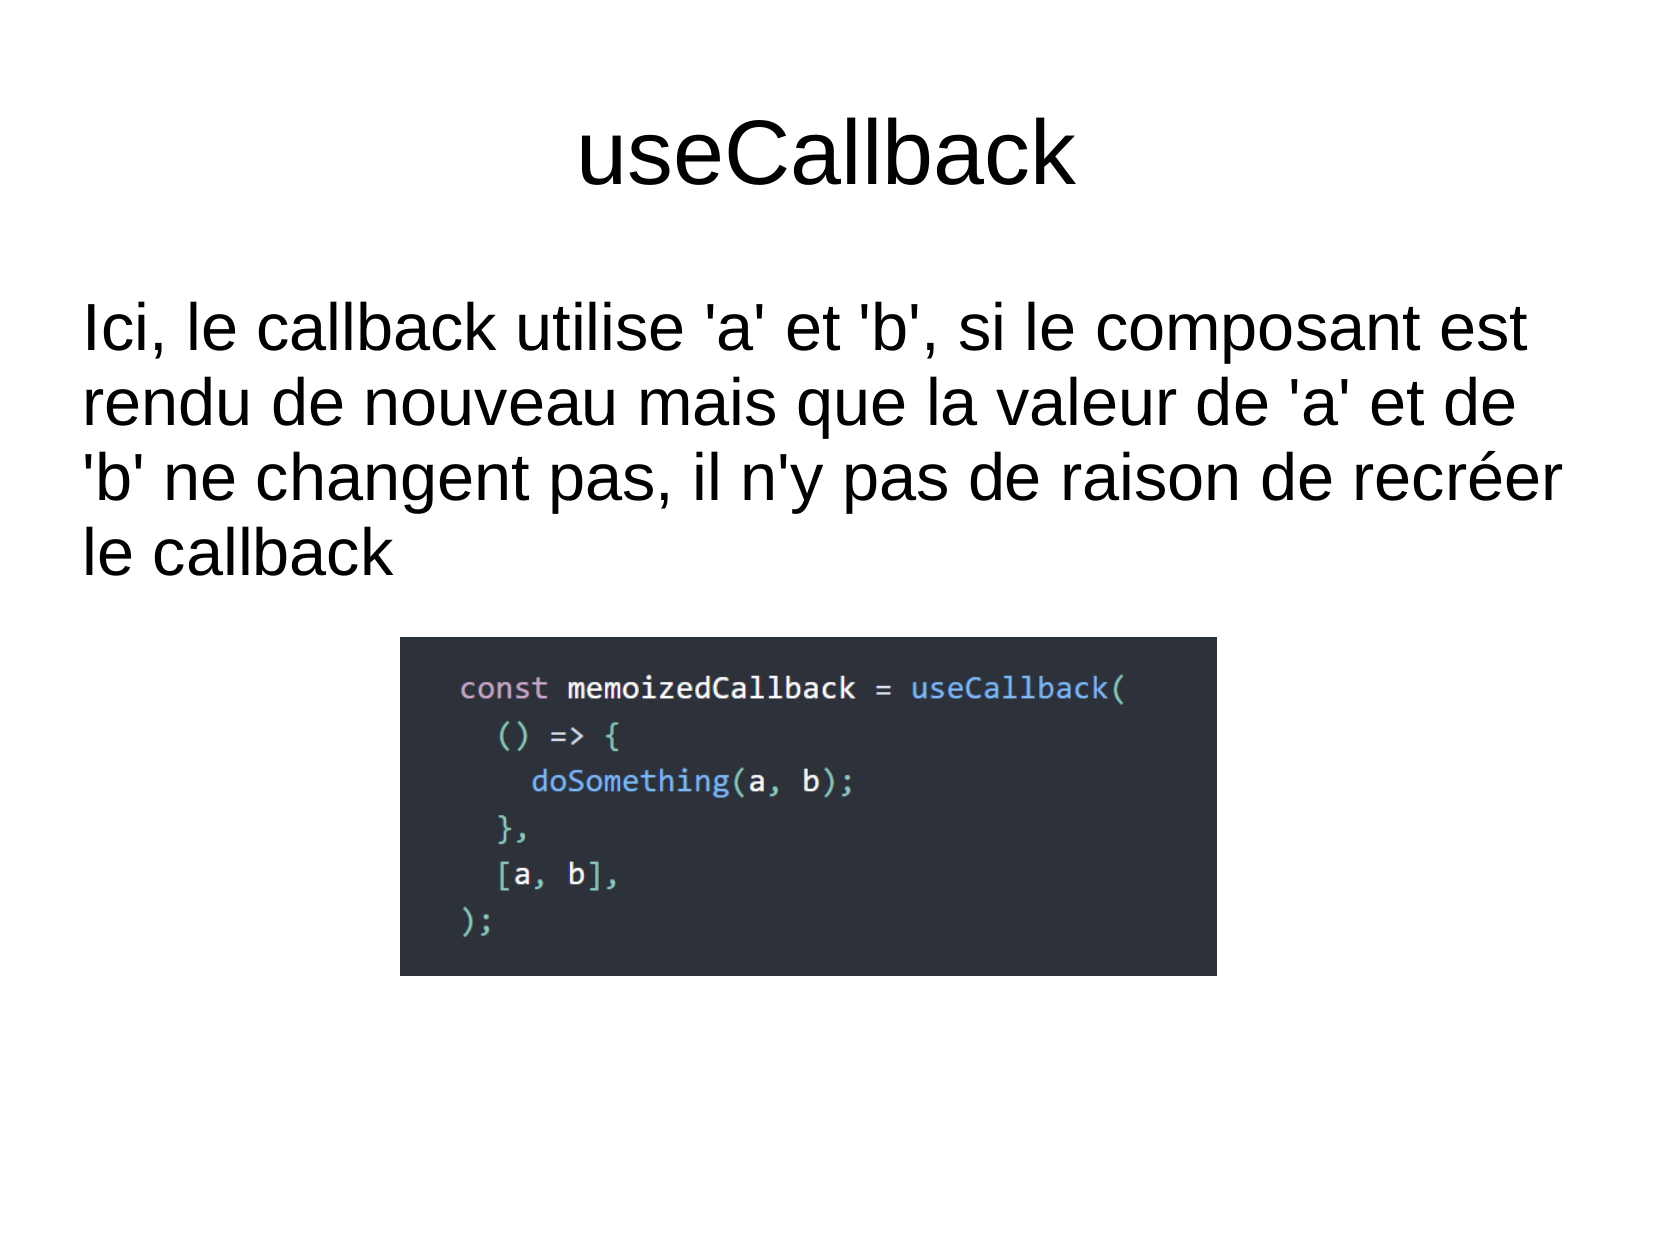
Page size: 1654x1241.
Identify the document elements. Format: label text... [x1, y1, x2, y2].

picture [400, 637, 1217, 976]
title useCallback [82, 49, 1571, 257]
subtitle Ici, le callback utilise 'a' et 'b', si le composant est rendu de nouveau mais que la valeur de 'a' et de 'b' ne changent pas, il n'y pas de raison de recréer le callback [82, 290, 1571, 1109]
